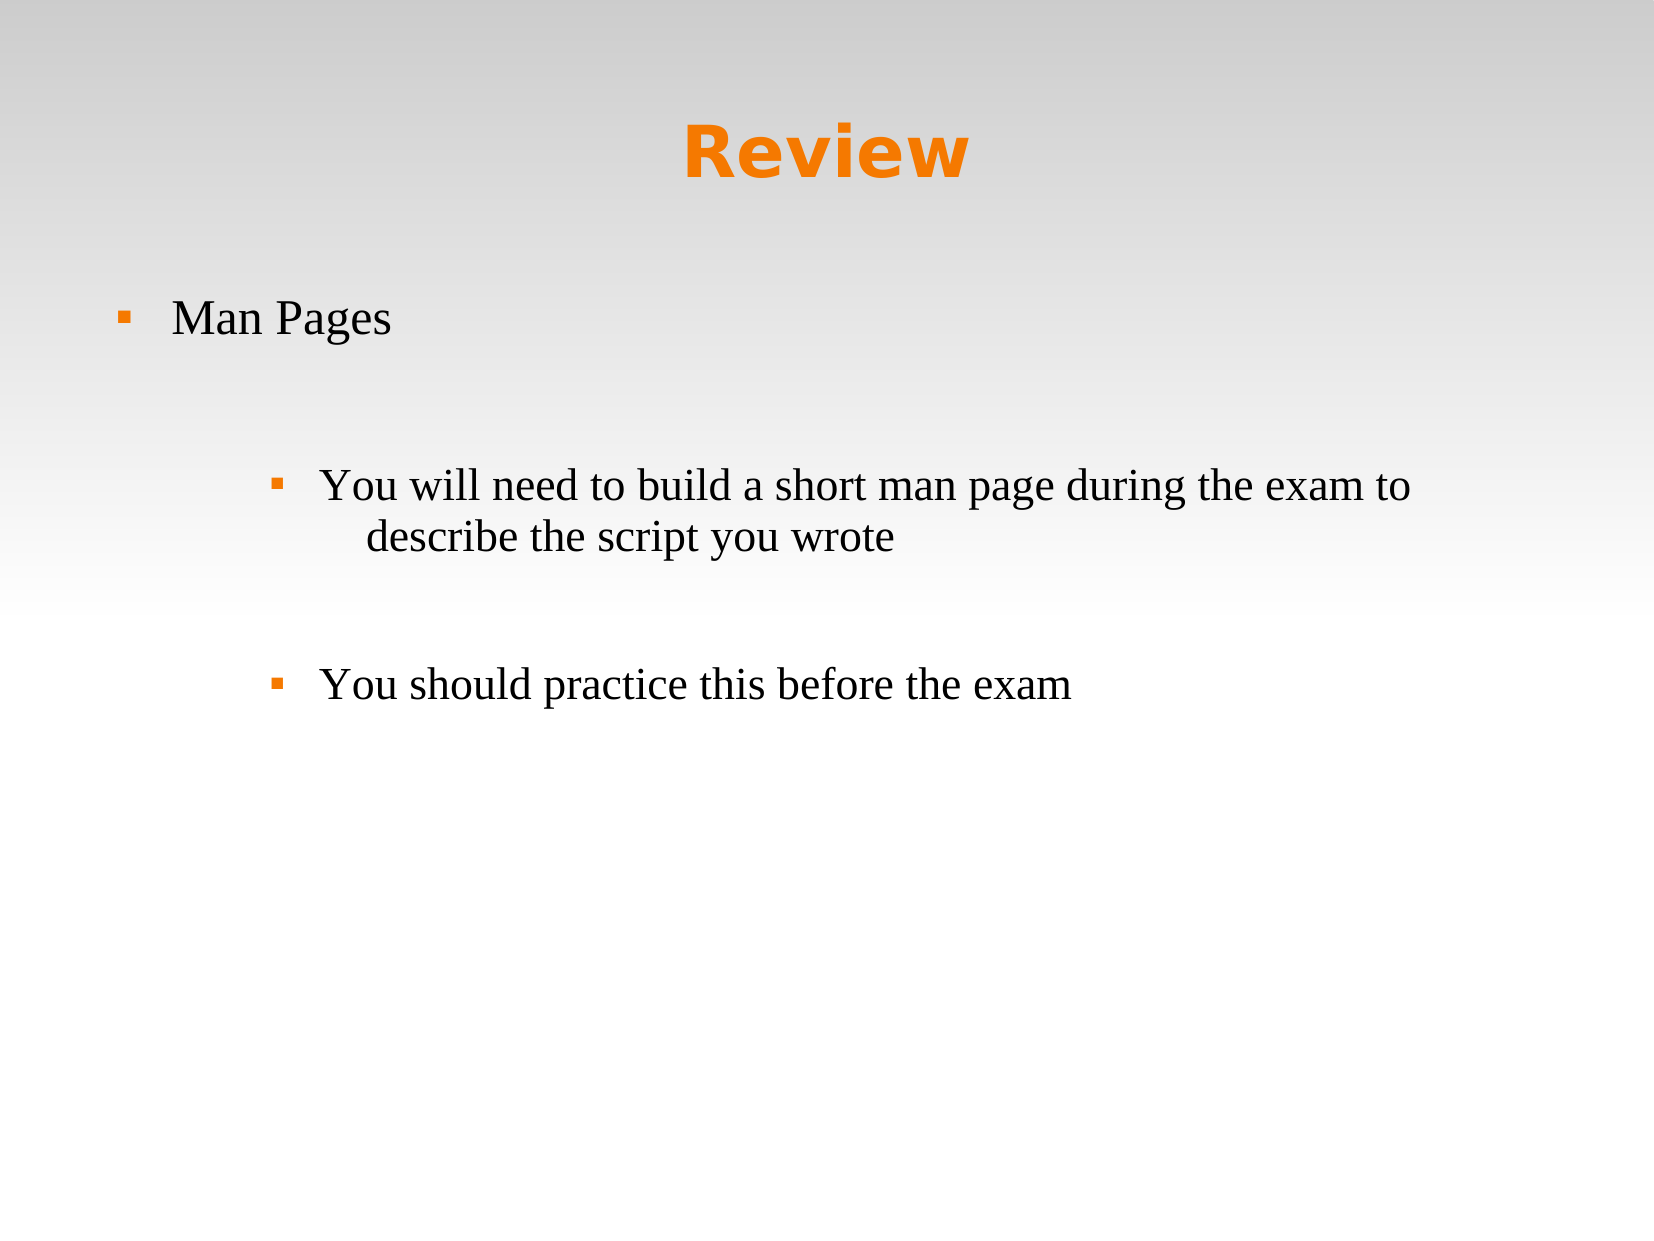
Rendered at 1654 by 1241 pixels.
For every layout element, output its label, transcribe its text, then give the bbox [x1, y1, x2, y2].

title Review [82, 49, 1571, 257]
list Man Pages You will need to build a short man page during the exam to describe the script you wrote You should practice this before the exam [82, 290, 1571, 1109]
